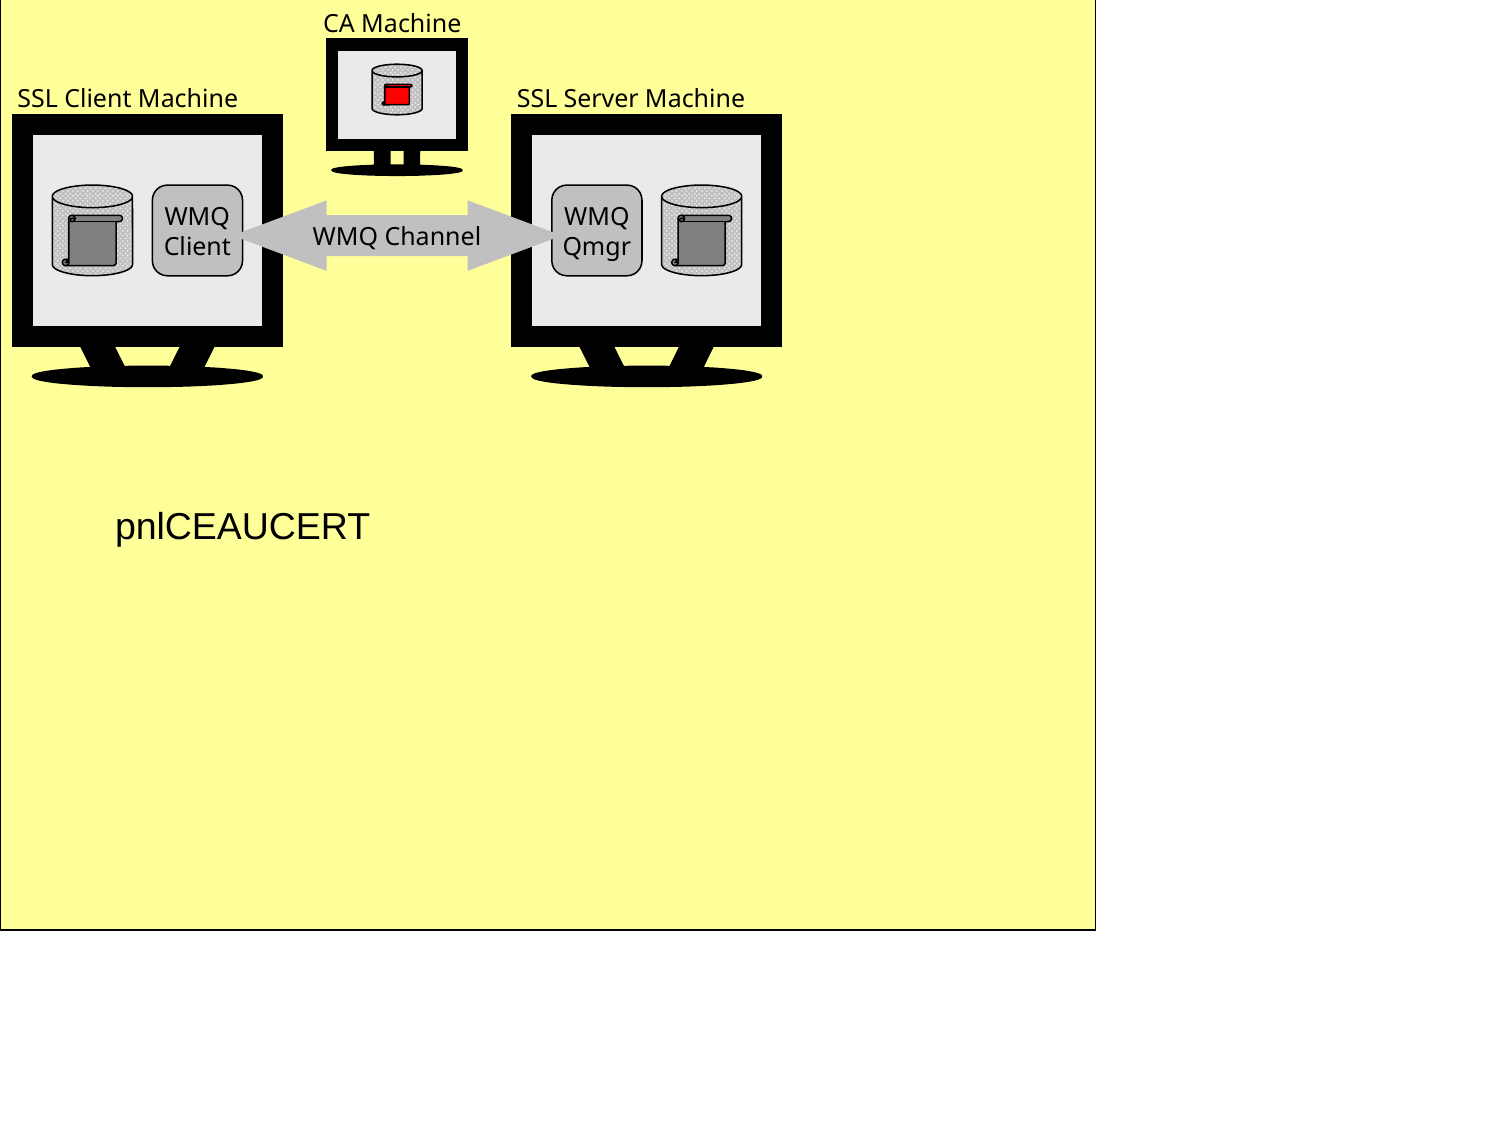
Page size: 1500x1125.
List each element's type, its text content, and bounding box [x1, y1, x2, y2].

text_box [0, 0, 1095, 930]
text_box SSL Server Machine [501, 74, 832, 120]
text_box WMQ Channel [262, 215, 533, 256]
text_box SSL Client Machine [2, 74, 332, 120]
text_box pnlCEAUCERT [100, 494, 387, 555]
text_box CA Machine [308, 0, 515, 46]
text_box WMQ Qmgr [551, 185, 642, 276]
text_box WMQ Client [152, 185, 243, 276]
